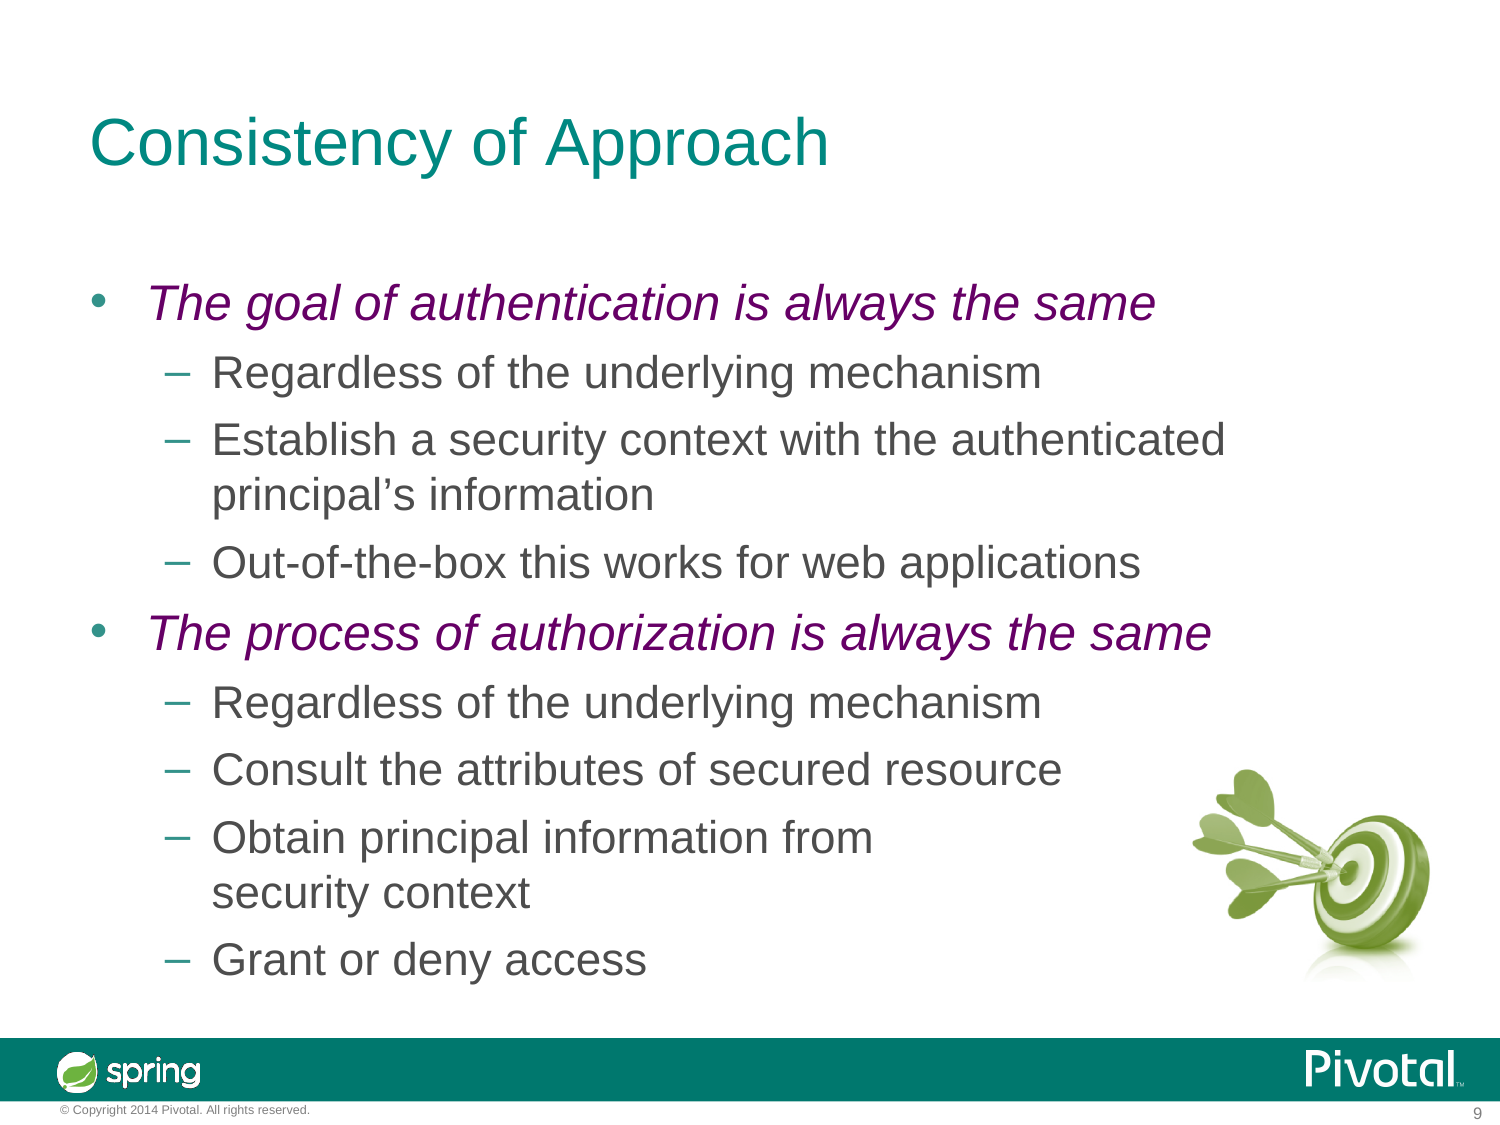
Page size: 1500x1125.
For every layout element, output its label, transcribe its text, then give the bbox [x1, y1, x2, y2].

picture [32, 1041, 210, 1103]
title Consistency of Approach [75, 45, 1426, 233]
picture [1177, 755, 1443, 982]
list The goal of authentication is always the same Regardless of the underlying mechanism Establish a security context with the authenticated principal’s information Out-of-the-box this works for web applications The process of authorization is always the same Regardless of the underlying mechanism Consult the attributes of secured resource Obtain principal information from security context Grant or deny access [75, 262, 1426, 993]
picture [1306, 1050, 1464, 1087]
